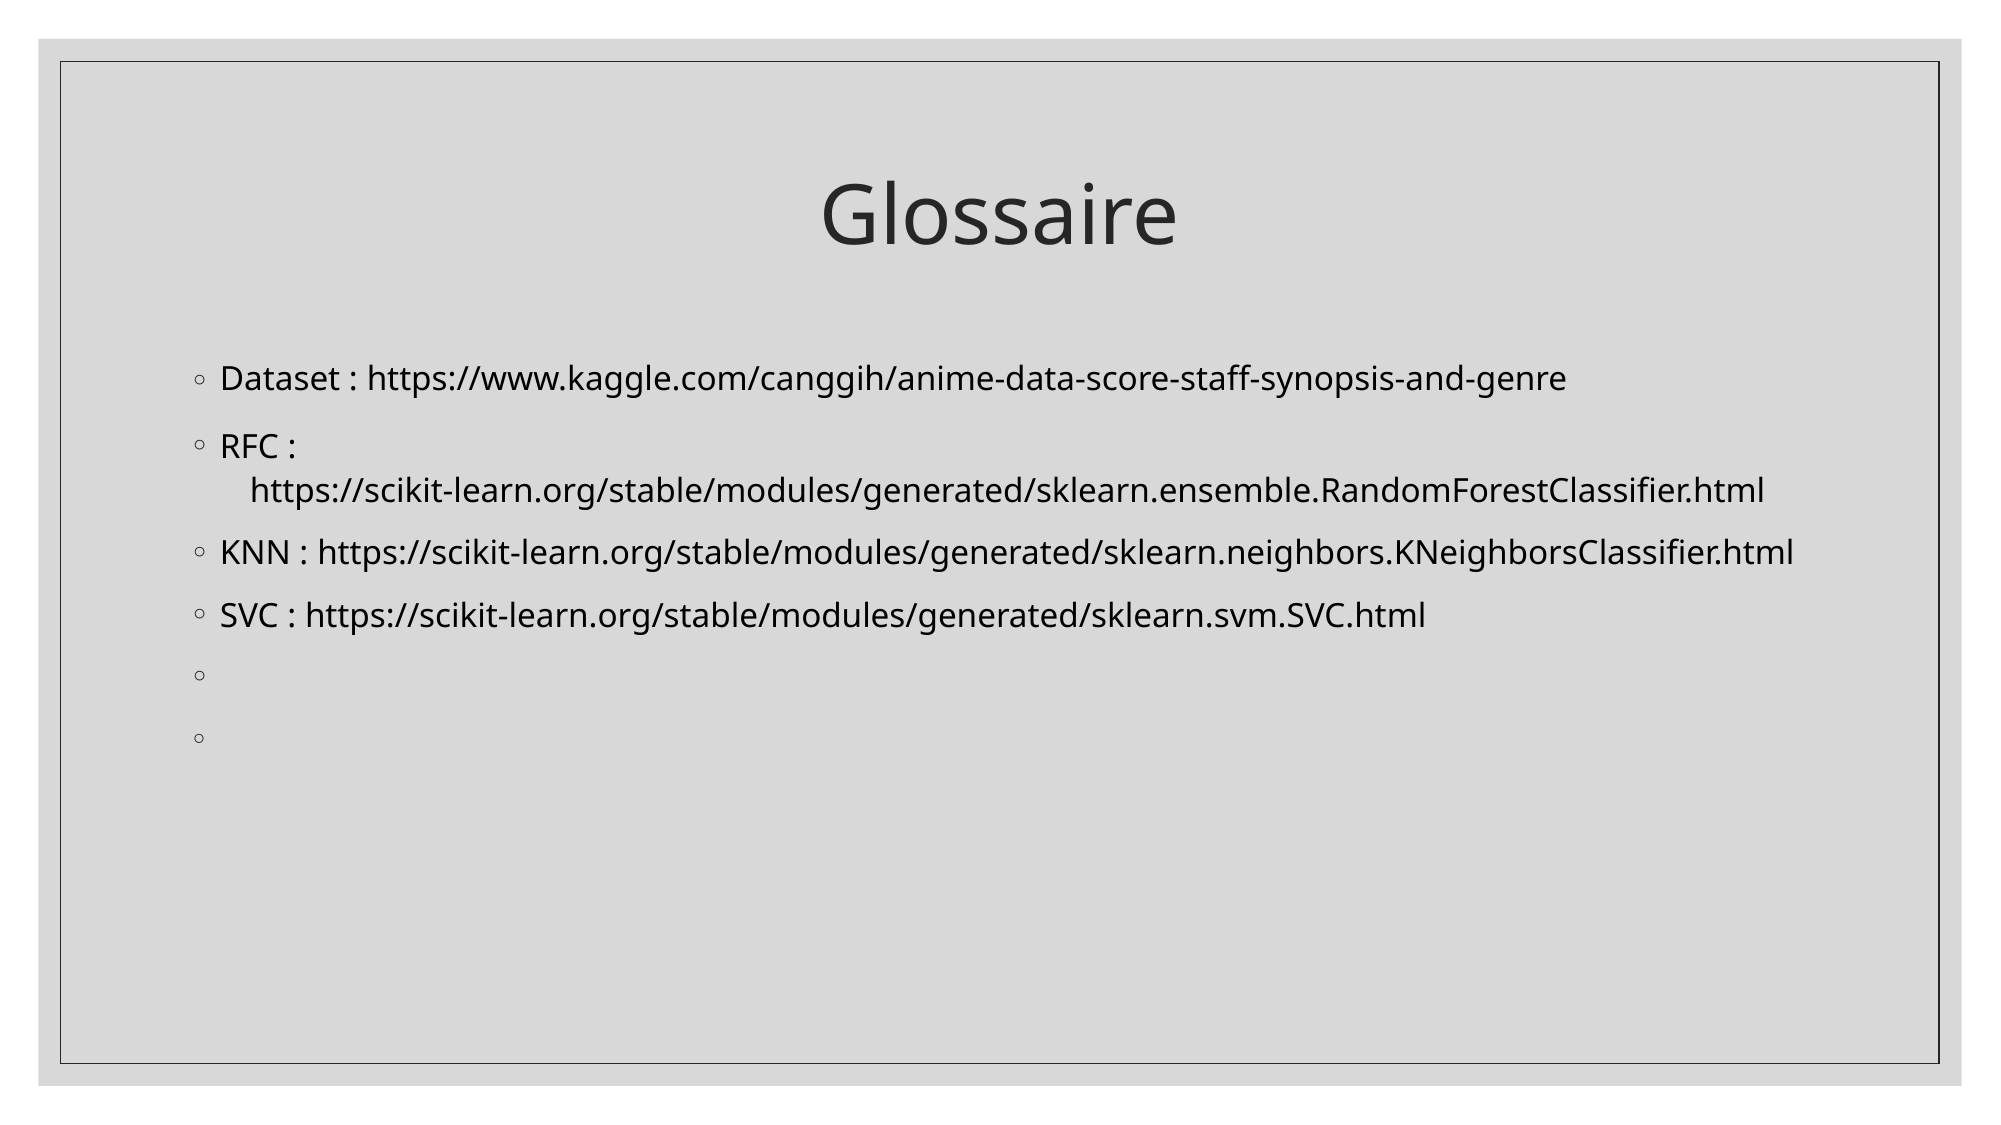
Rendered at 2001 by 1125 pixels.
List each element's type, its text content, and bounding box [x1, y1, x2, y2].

title Glossaire [174, 105, 1825, 331]
list Dataset : https://www.kaggle.com/canggih/anime-data-score-staff-synopsis-and-genre RFC : https://scikit-learn.org/stable/modules/generated/sklearn.ensemble.RandomForestClassifier.html KNN : https://scikit-learn.org/stable/modules/generated/sklearn.neighbors.KNeighborsClassifier.html SVC : https://scikit-learn.org/stable/modules/generated/sklearn.svm.SVC.html [174, 345, 1825, 977]
